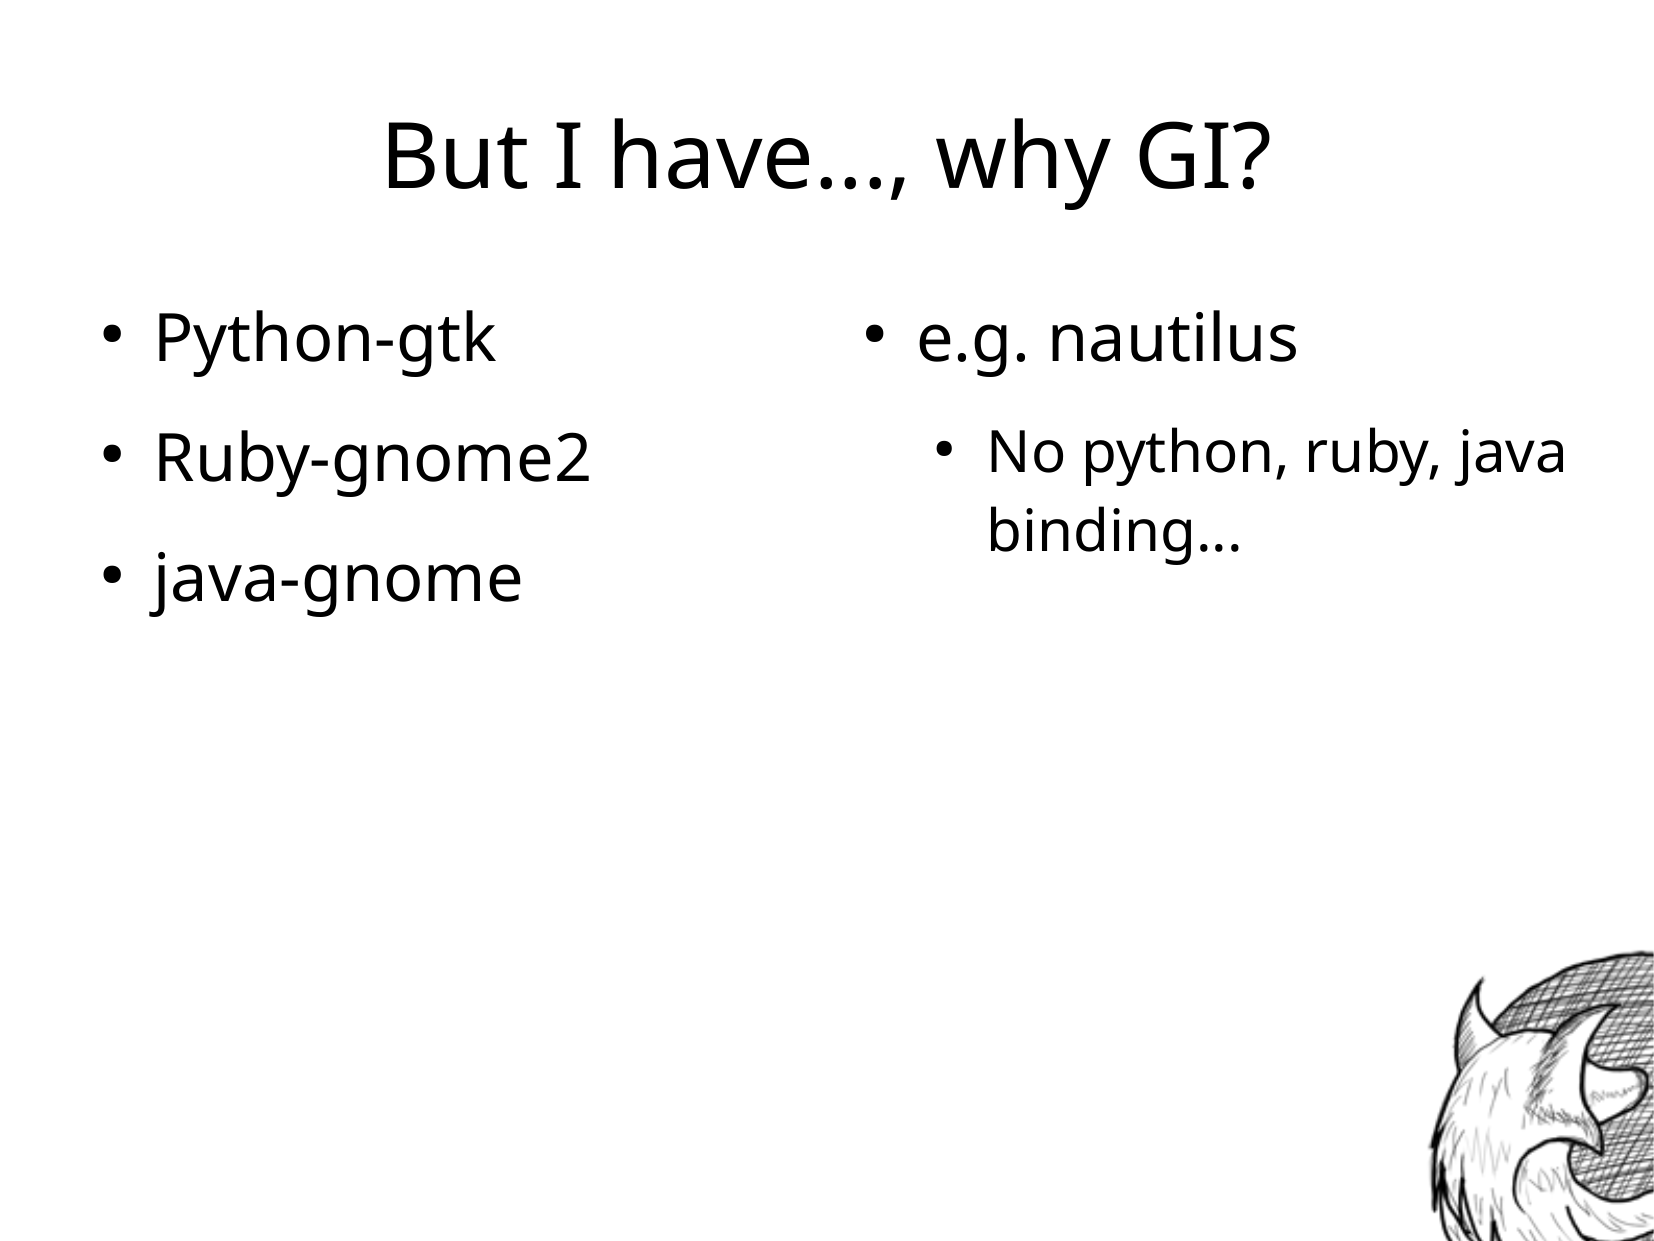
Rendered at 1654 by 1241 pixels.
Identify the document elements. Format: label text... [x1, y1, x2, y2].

title But I have..., why GI? [82, 49, 1571, 257]
list Python-gtk Ruby-gnome2 java-gnome [82, 290, 809, 1109]
list e.g. nautilus No python, ruby, java binding... [845, 290, 1572, 1109]
picture [1386, 915, 1654, 1241]
